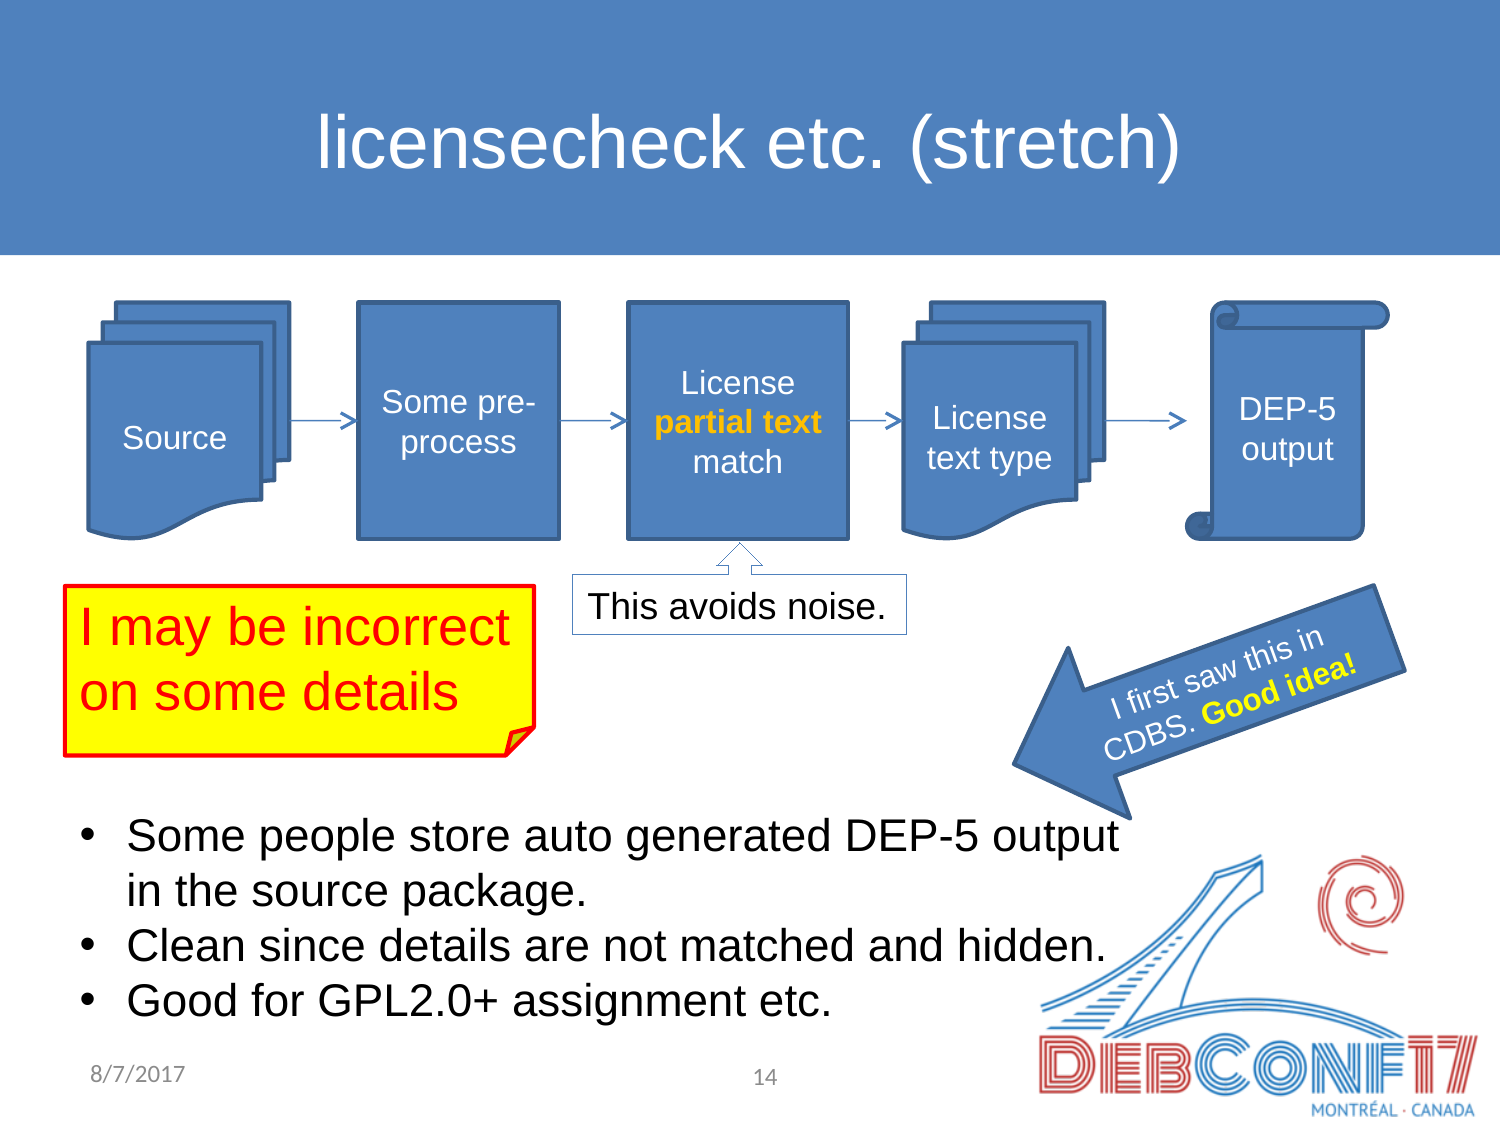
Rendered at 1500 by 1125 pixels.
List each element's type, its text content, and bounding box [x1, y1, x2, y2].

slide_number 19 [442, 1045, 793, 1106]
title licensecheck etc. (stretch) [75, 45, 1425, 233]
text_box I may be incorrect on some details [64, 586, 535, 756]
text_box This avoids noise. [572, 542, 907, 635]
text_box License partial text match [629, 303, 848, 539]
text_box Some people store auto generated DEP-5 output in the source package. Clean since details are not matched and hidden. Good for GPL2.0+ assignment etc. [64, 798, 1146, 1034]
text_box Some pre-process [358, 303, 559, 539]
text_box License text type [903, 302, 1105, 539]
text_box I first saw this in CDBS. Good idea! [1013, 585, 1405, 819]
picture [999, 806, 1500, 1125]
text_box DEP-5 output [1201, 302, 1388, 539]
text_box Source [88, 302, 290, 539]
slide_number 8/7/2017 [75, 1042, 425, 1103]
